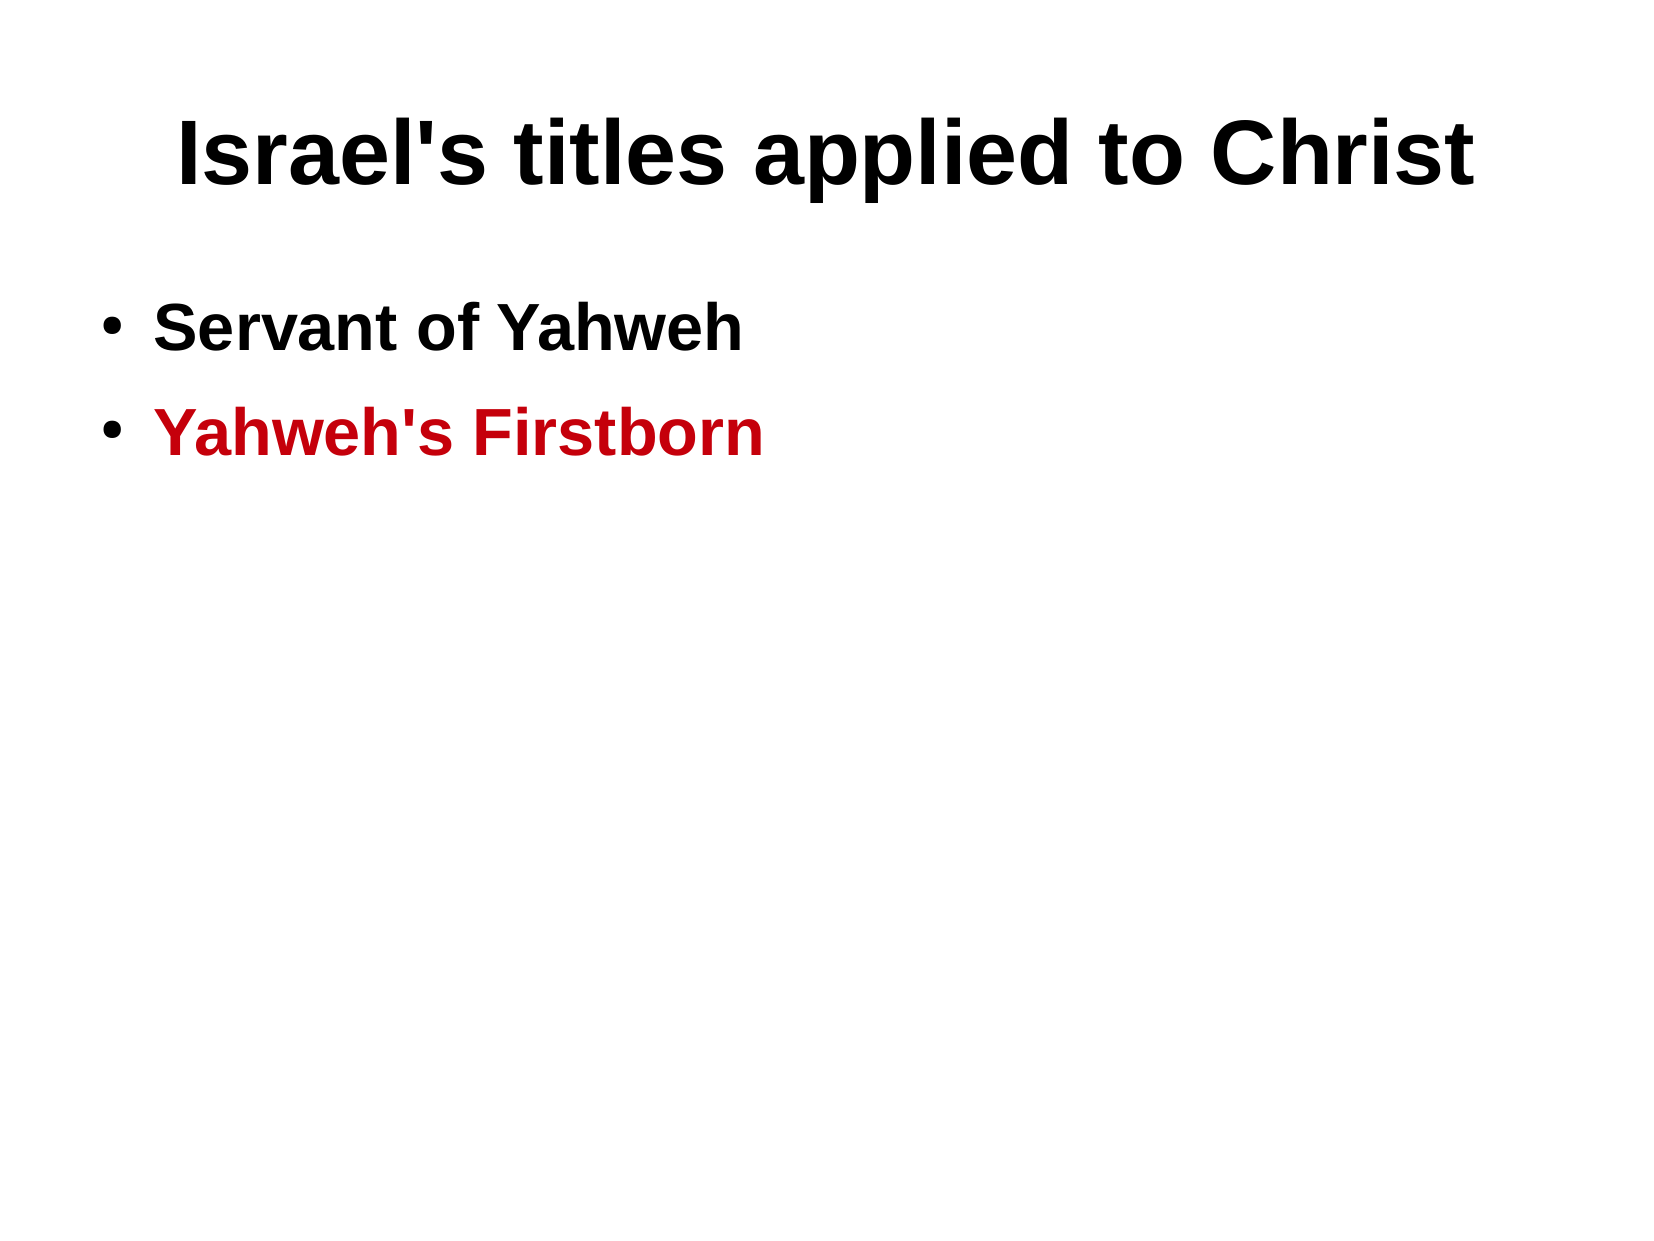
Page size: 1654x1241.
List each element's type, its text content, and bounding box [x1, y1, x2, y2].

list Servant of Yahweh Yahweh's Firstborn [82, 290, 1571, 1109]
title Israel's titles applied to Christ [82, 49, 1571, 257]
